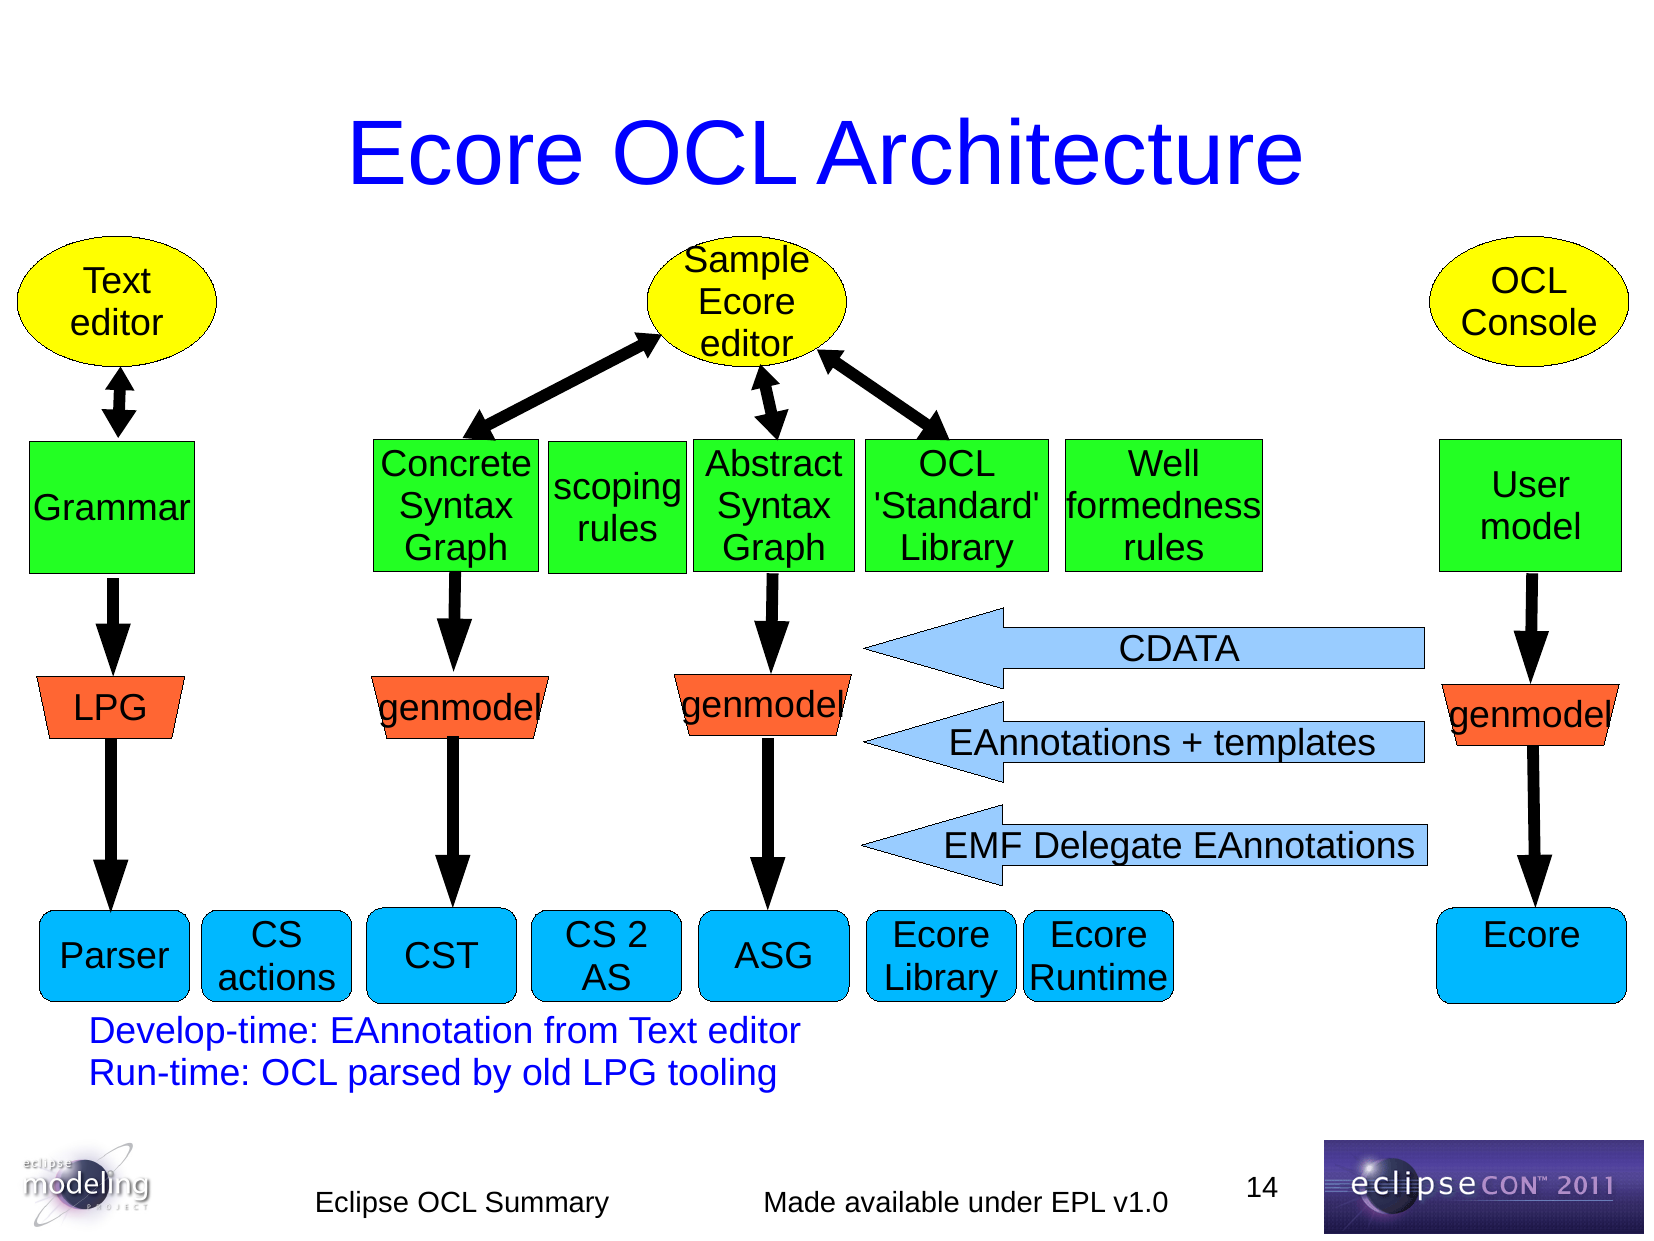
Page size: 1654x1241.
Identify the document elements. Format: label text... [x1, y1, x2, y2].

text_box ASG [698, 910, 850, 1002]
text_box Text editor [17, 236, 217, 367]
title Ecore OCL Architecture [82, 56, 1571, 250]
text_box Concrete Syntax Graph [373, 439, 539, 572]
text_box genmodel [674, 674, 852, 736]
text_box genmodel [383, 702, 393, 718]
text_box Sample Ecore editor [647, 236, 847, 367]
text_box Abstract Syntax Graph [693, 439, 855, 572]
text_box OCL 'Standard' Library [865, 439, 1049, 572]
text_box EAnnotations + templates [863, 701, 1425, 783]
text_box LPG [36, 676, 185, 739]
text_box Ecore Library [866, 910, 1017, 1002]
text_box scoping rules [548, 441, 687, 574]
text_box OCL Console [1429, 236, 1629, 367]
text_box CST [366, 907, 517, 1002]
text_box genmodel [371, 676, 549, 739]
picture [1324, 1140, 1644, 1234]
text_box Grammar [29, 441, 195, 574]
text_box Parser [39, 910, 190, 1002]
picture [9, 1136, 156, 1235]
text_box Ecore Runtime [1023, 910, 1174, 1002]
text_box Well formedness rules [1065, 439, 1263, 572]
text_box genmodel [1453, 709, 1463, 725]
text_box Develop-time: EAnnotation from Text editor Run-time: OCL parsed by old LPG tooling [73, 1002, 1403, 1179]
text_box genmodel [685, 699, 695, 715]
text_box genmodel [1441, 684, 1620, 746]
text_box User model [1439, 439, 1622, 572]
text_box EMF Delegate EAnnotations [861, 804, 1428, 886]
text_box CDATA [863, 607, 1425, 689]
text_box CS 2 AS [531, 910, 682, 1002]
text_box CS actions [201, 910, 352, 1002]
text_box Ecore [1436, 907, 1627, 1004]
